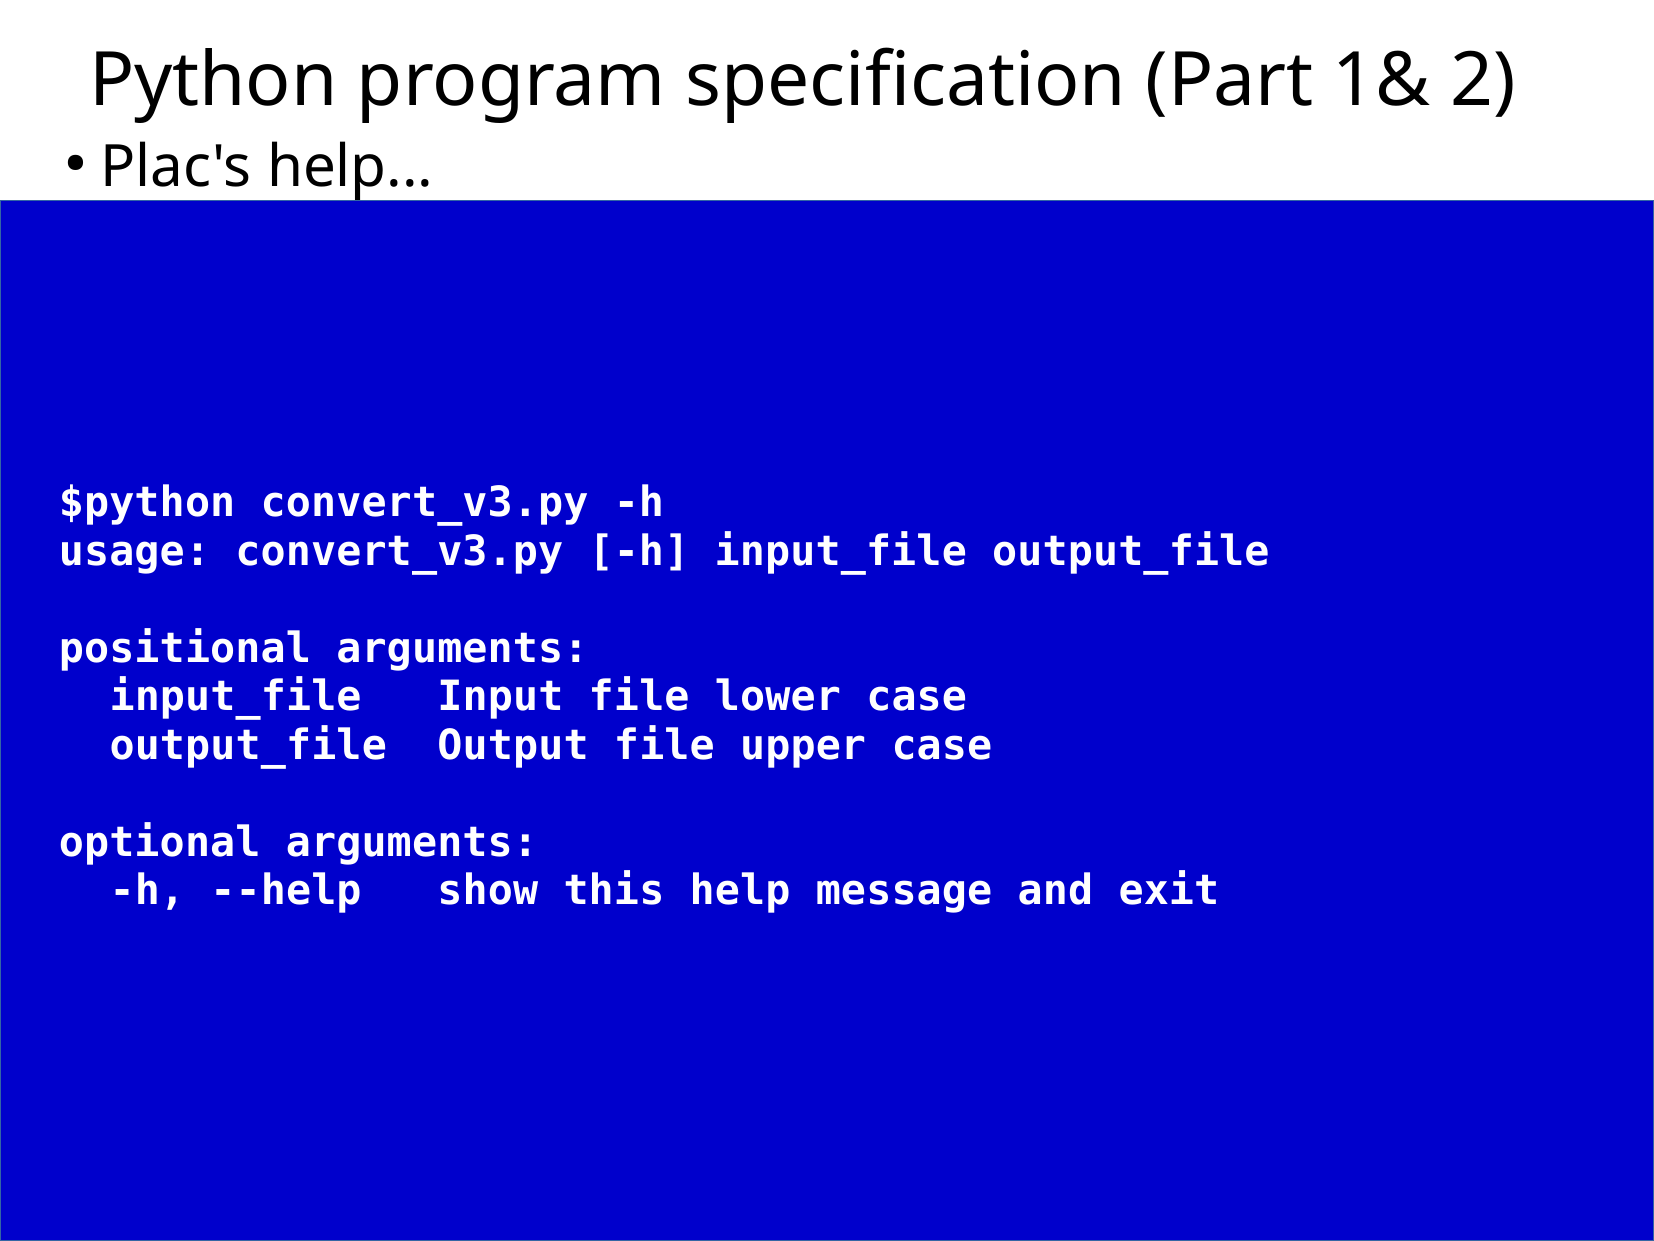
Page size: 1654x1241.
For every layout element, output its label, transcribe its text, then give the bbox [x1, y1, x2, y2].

title Python program specification (Part 1& 2) [59, 35, 1548, 118]
subtitle Plac's help... [29, 124, 1625, 201]
text_box $python convert_v3.py -h usage: convert_v3.py [-h] input_file output_file positional arguments: input_file Input file lower case output_file Output file upper case optional arguments: -h, --help show this help message and exit [0, 200, 1654, 1241]
